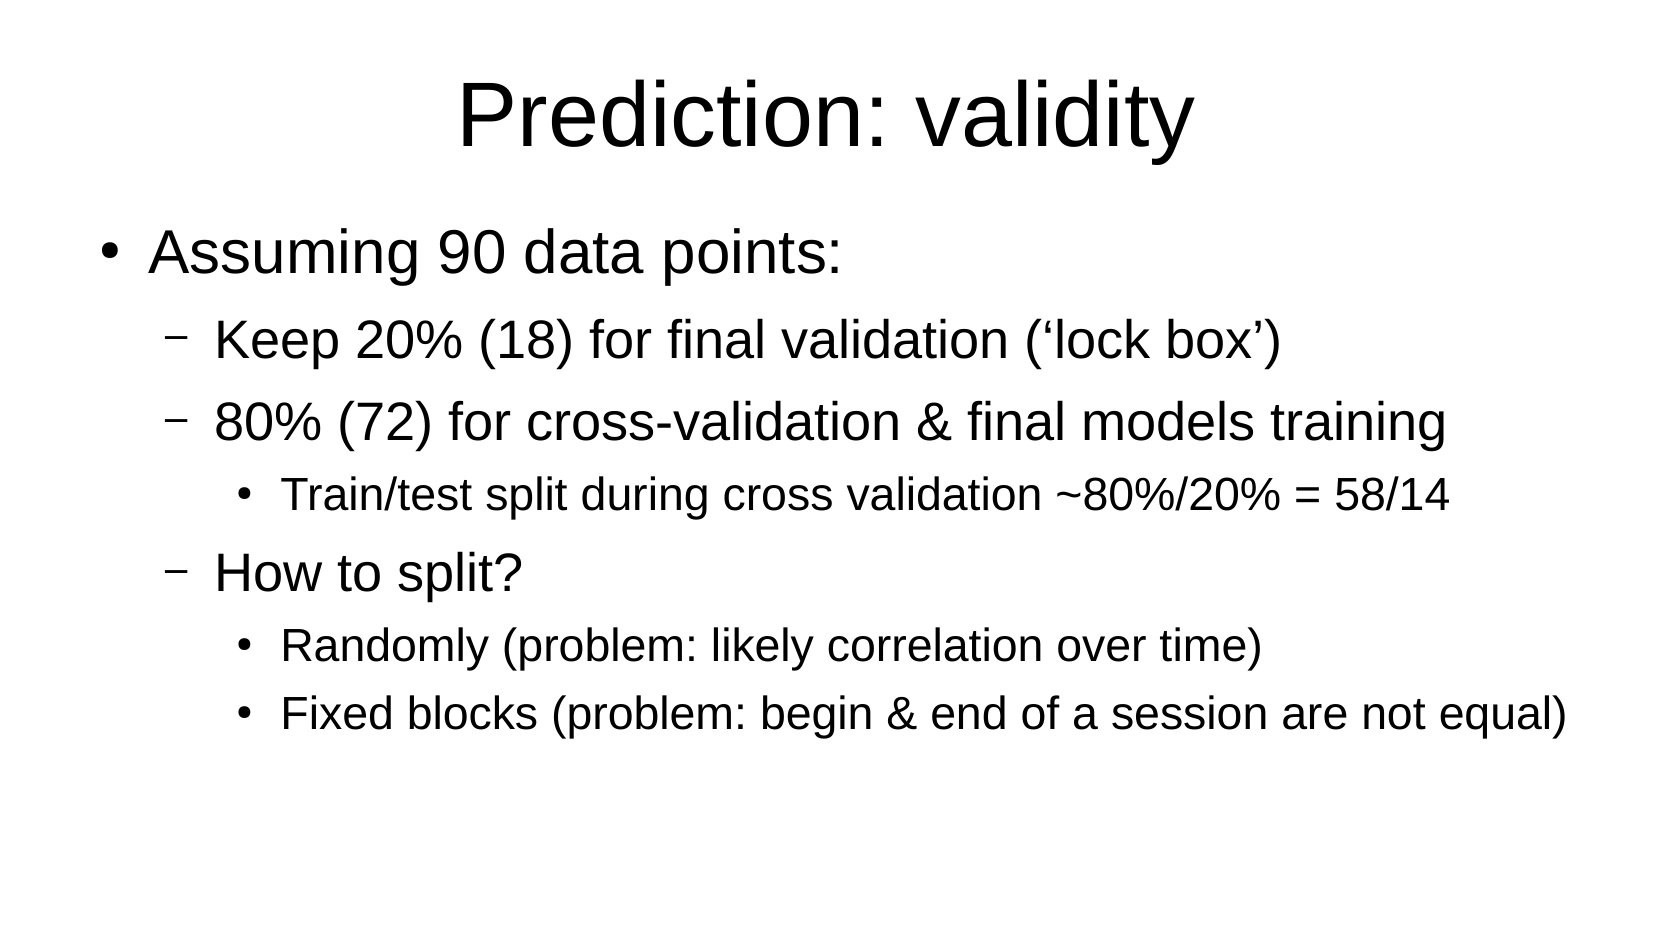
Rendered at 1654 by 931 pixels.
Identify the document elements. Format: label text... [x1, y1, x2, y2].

list Assuming 90 data points: Keep 20% (18) for final validation (‘lock box’) 80% (72) for cross-validation & final models training Train/test split during cross validation ~80%/20% = 58/14 How to split? Randomly (problem: likely correlation over time) Fixed blocks (problem: begin & end of a session are not equal) [82, 217, 1571, 758]
title Prediction: validity [82, 37, 1571, 193]
